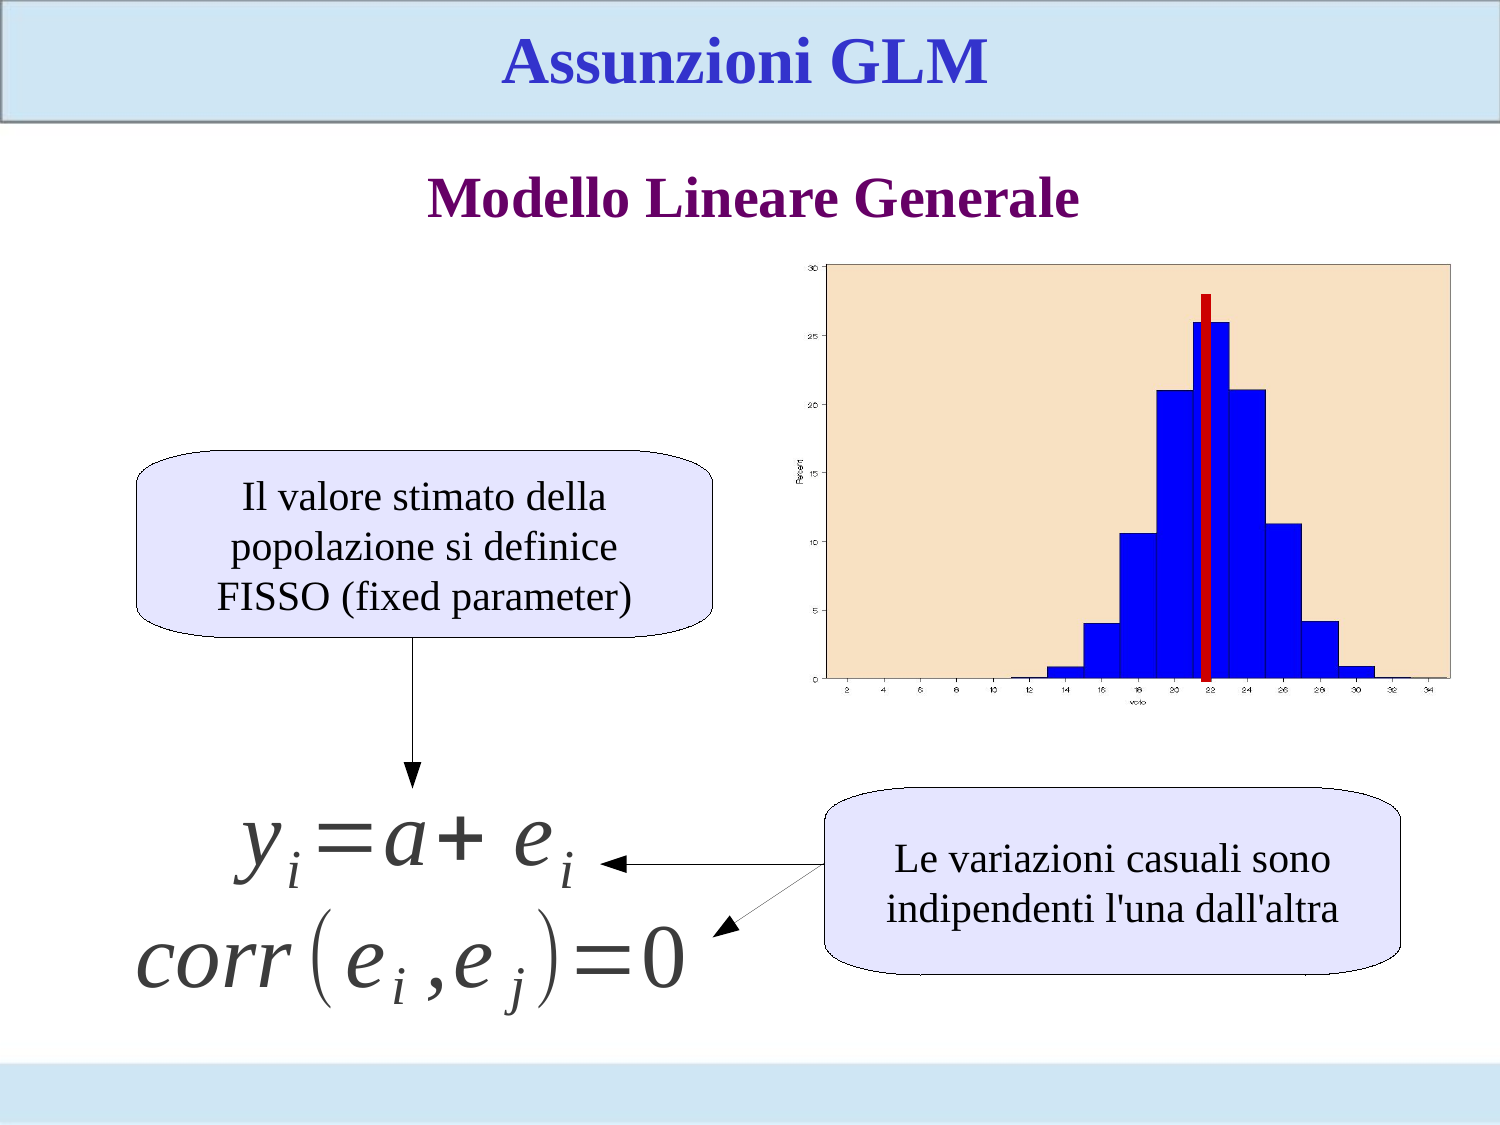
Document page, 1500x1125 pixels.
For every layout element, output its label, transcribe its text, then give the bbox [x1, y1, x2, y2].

title Assunzioni GLM [214, 9, 1278, 105]
text_box Il valore stimato della popolazione si definice FISSO (fixed parameter) [136, 450, 713, 638]
chart [207, 785, 594, 901]
picture [0, 0, 1500, 1125]
text_box Modello Lineare Generale [412, 151, 1096, 238]
text_box Le variazioni casuali sono indipendenti l'una dall'altra [824, 787, 1401, 976]
chart [112, 902, 710, 1019]
